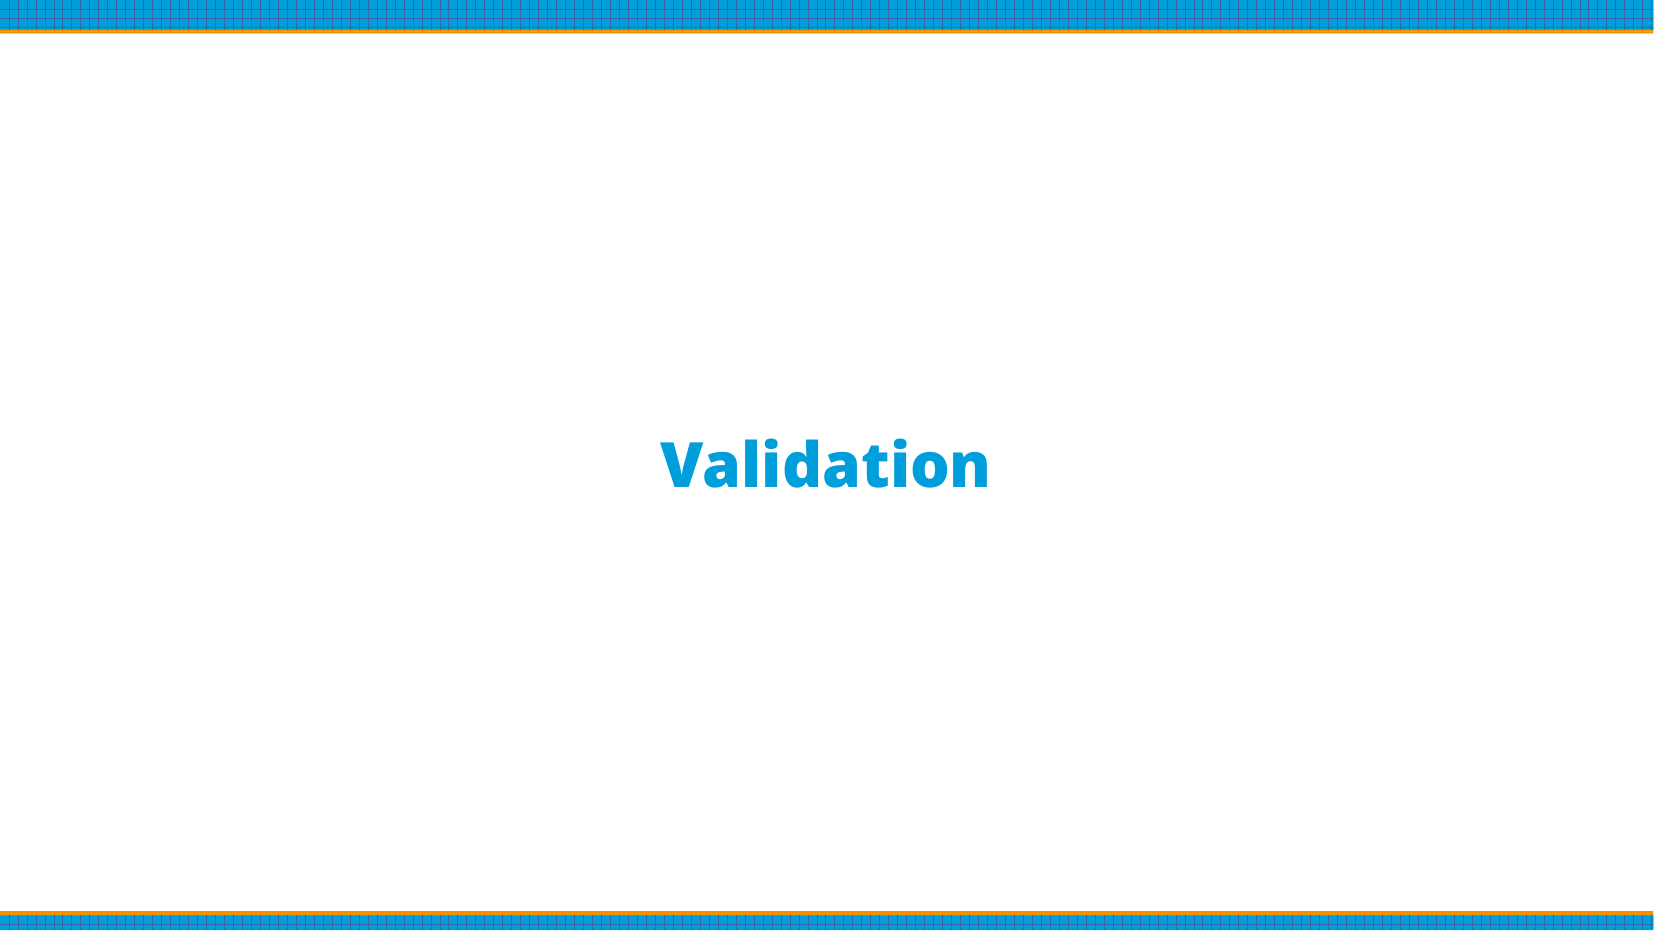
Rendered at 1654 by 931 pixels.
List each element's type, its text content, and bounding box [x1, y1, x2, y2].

subtitle Validation [82, 103, 1571, 824]
